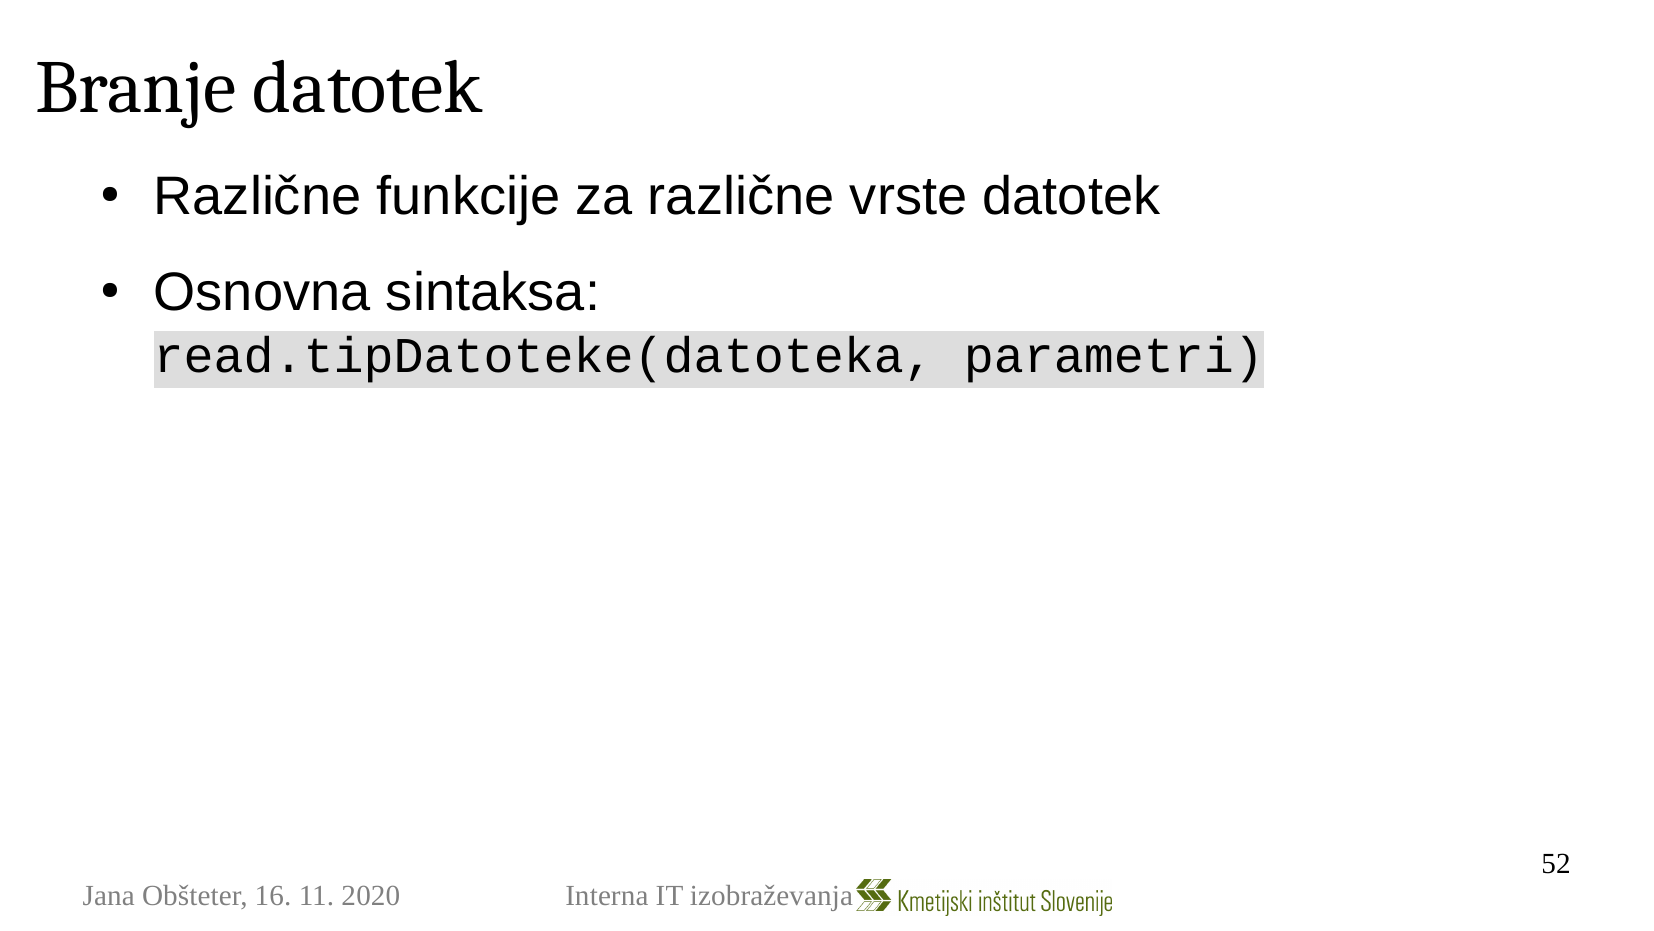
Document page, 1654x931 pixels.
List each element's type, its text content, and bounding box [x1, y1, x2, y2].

picture [856, 879, 1112, 916]
title Branje datotek [35, 21, 1524, 154]
list Različne funkcije za različne vrste datotek Osnovna sintaksa: read.tipDatoteke(datoteka, parametri) [82, 165, 1571, 769]
